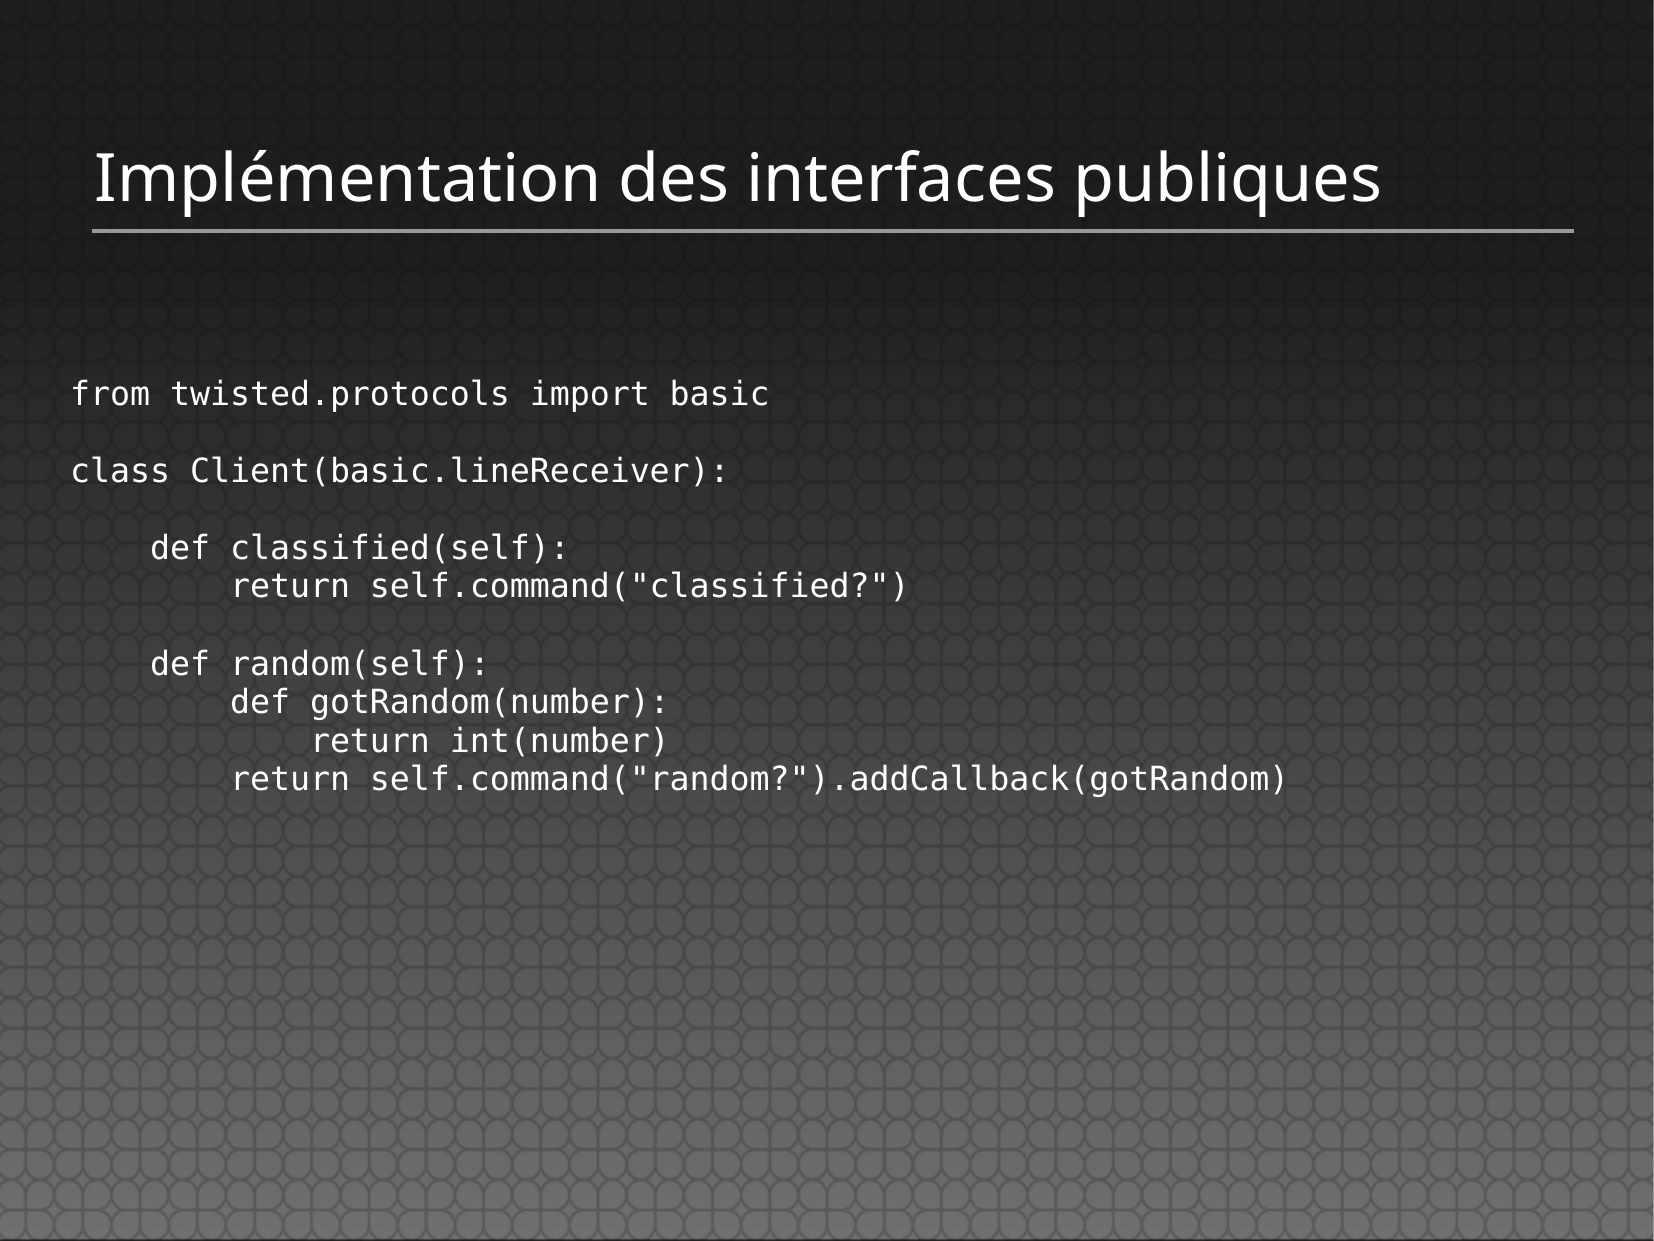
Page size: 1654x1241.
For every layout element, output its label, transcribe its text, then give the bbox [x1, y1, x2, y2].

title from twisted.protocols import basic class Client(basic.lineReceiver): def classified(self): return self.command("classified?") def random(self): def gotRandom(number): return int(number) return self.command("random?").addCallback(gotRandom) [70, 242, 1592, 1008]
title Implémentation des interfaces publiques [94, 100, 1426, 242]
picture [0, 0, 1654, 1241]
